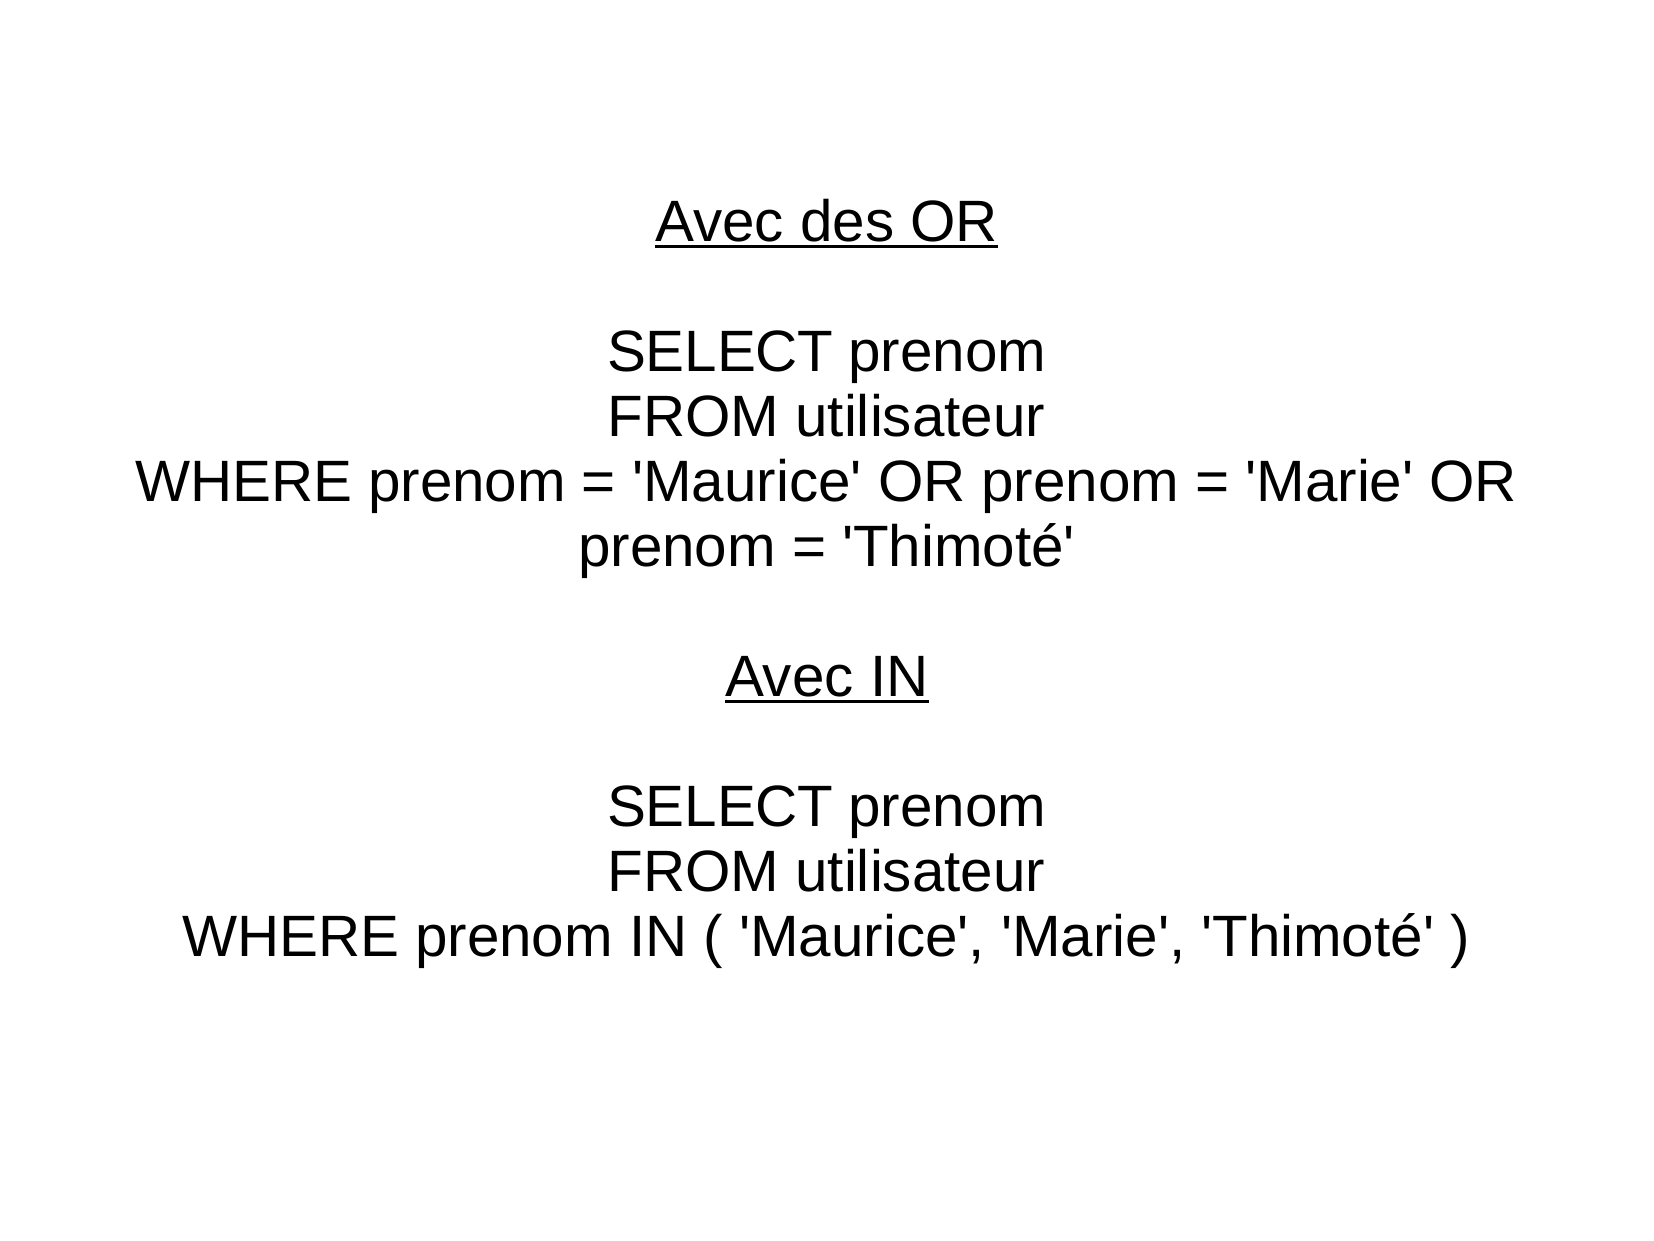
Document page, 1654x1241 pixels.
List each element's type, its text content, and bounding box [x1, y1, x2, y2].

subtitle Avec des OR SELECT prenom FROM utilisateur WHERE prenom = 'Maurice' OR prenom = 'Marie' OR prenom = 'Thimoté' Avec IN SELECT prenom FROM utilisateur WHERE prenom IN ( 'Maurice', 'Marie', 'Thimoté' ) [82, 49, 1571, 1109]
